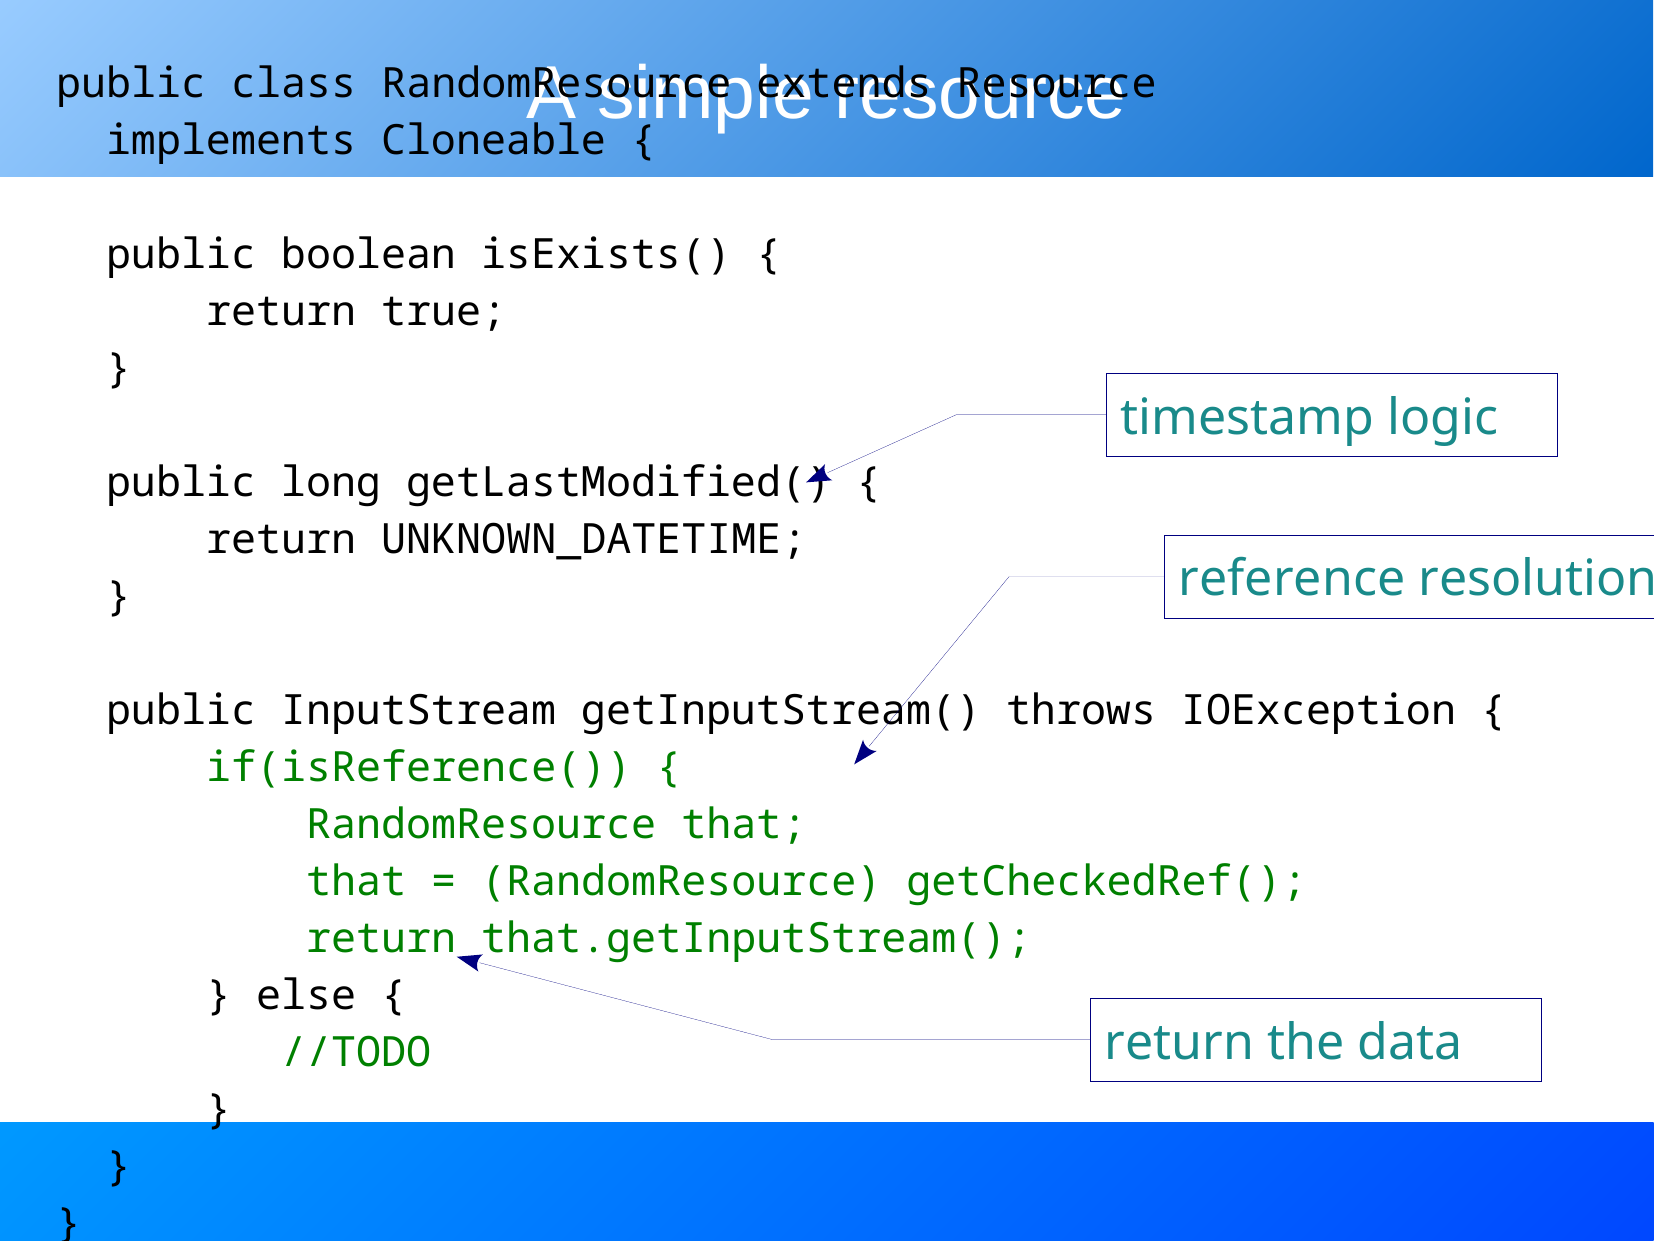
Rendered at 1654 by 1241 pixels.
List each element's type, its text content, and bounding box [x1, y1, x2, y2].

text_box return the data [1090, 998, 1542, 1082]
text_box timestamp logic [1106, 373, 1558, 457]
text_box public class RandomResource extends Resource implements Cloneable { public boolean isExists() { return true; } public long getLastModified() { return UNKNOWN_DATETIME; } public InputStream getInputStream() throws IOException { if(isReference()) { RandomResource that; that = (RandomResource) getCheckedRef(); return that.getInputStream(); } else { //TODO } } } [41, 205, 1580, 1098]
title A simple resource [82, 22, 1571, 163]
text_box reference resolution [1164, 535, 1654, 619]
